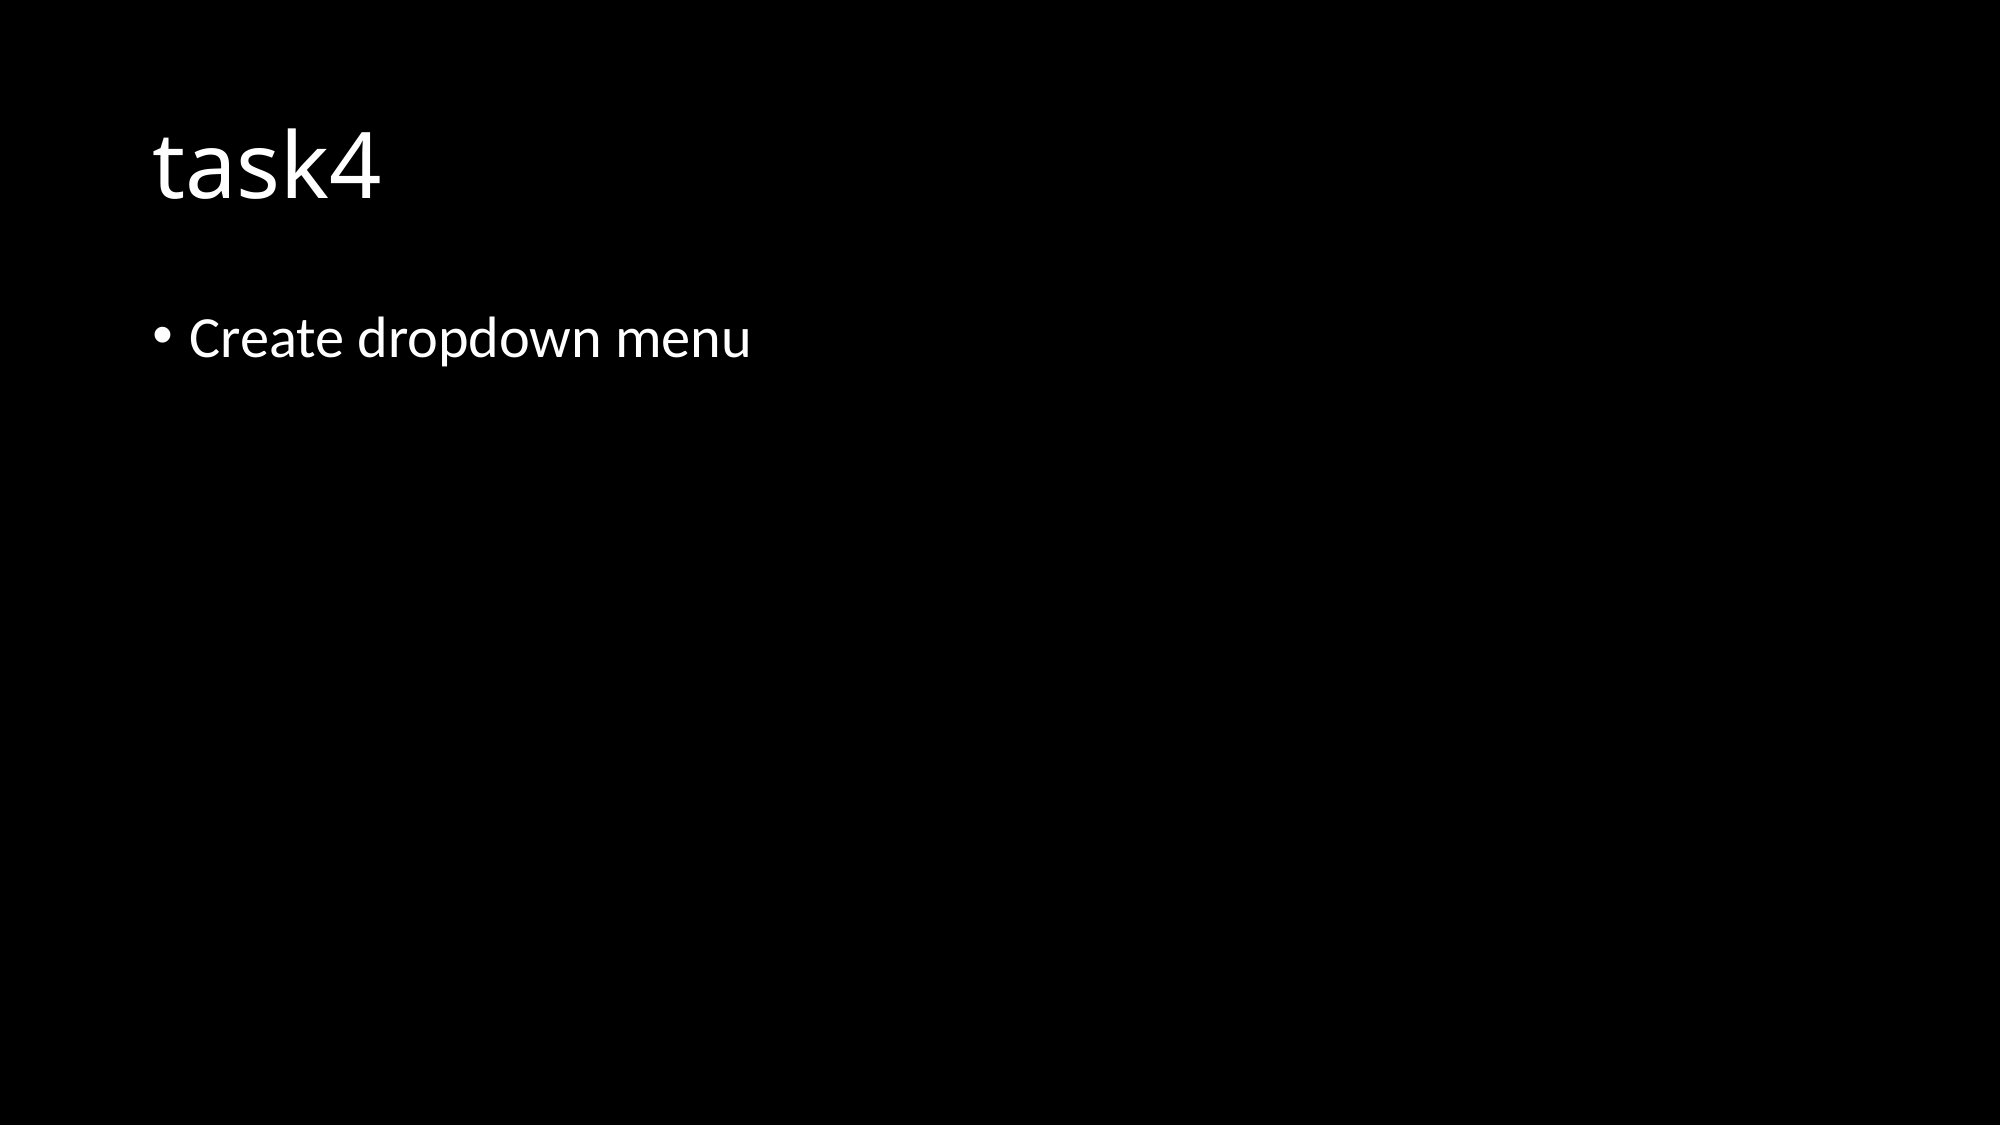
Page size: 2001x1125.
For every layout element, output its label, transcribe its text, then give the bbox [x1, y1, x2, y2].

list Create dropdown menu [137, 299, 1863, 1014]
title task4 [137, 59, 1863, 278]
